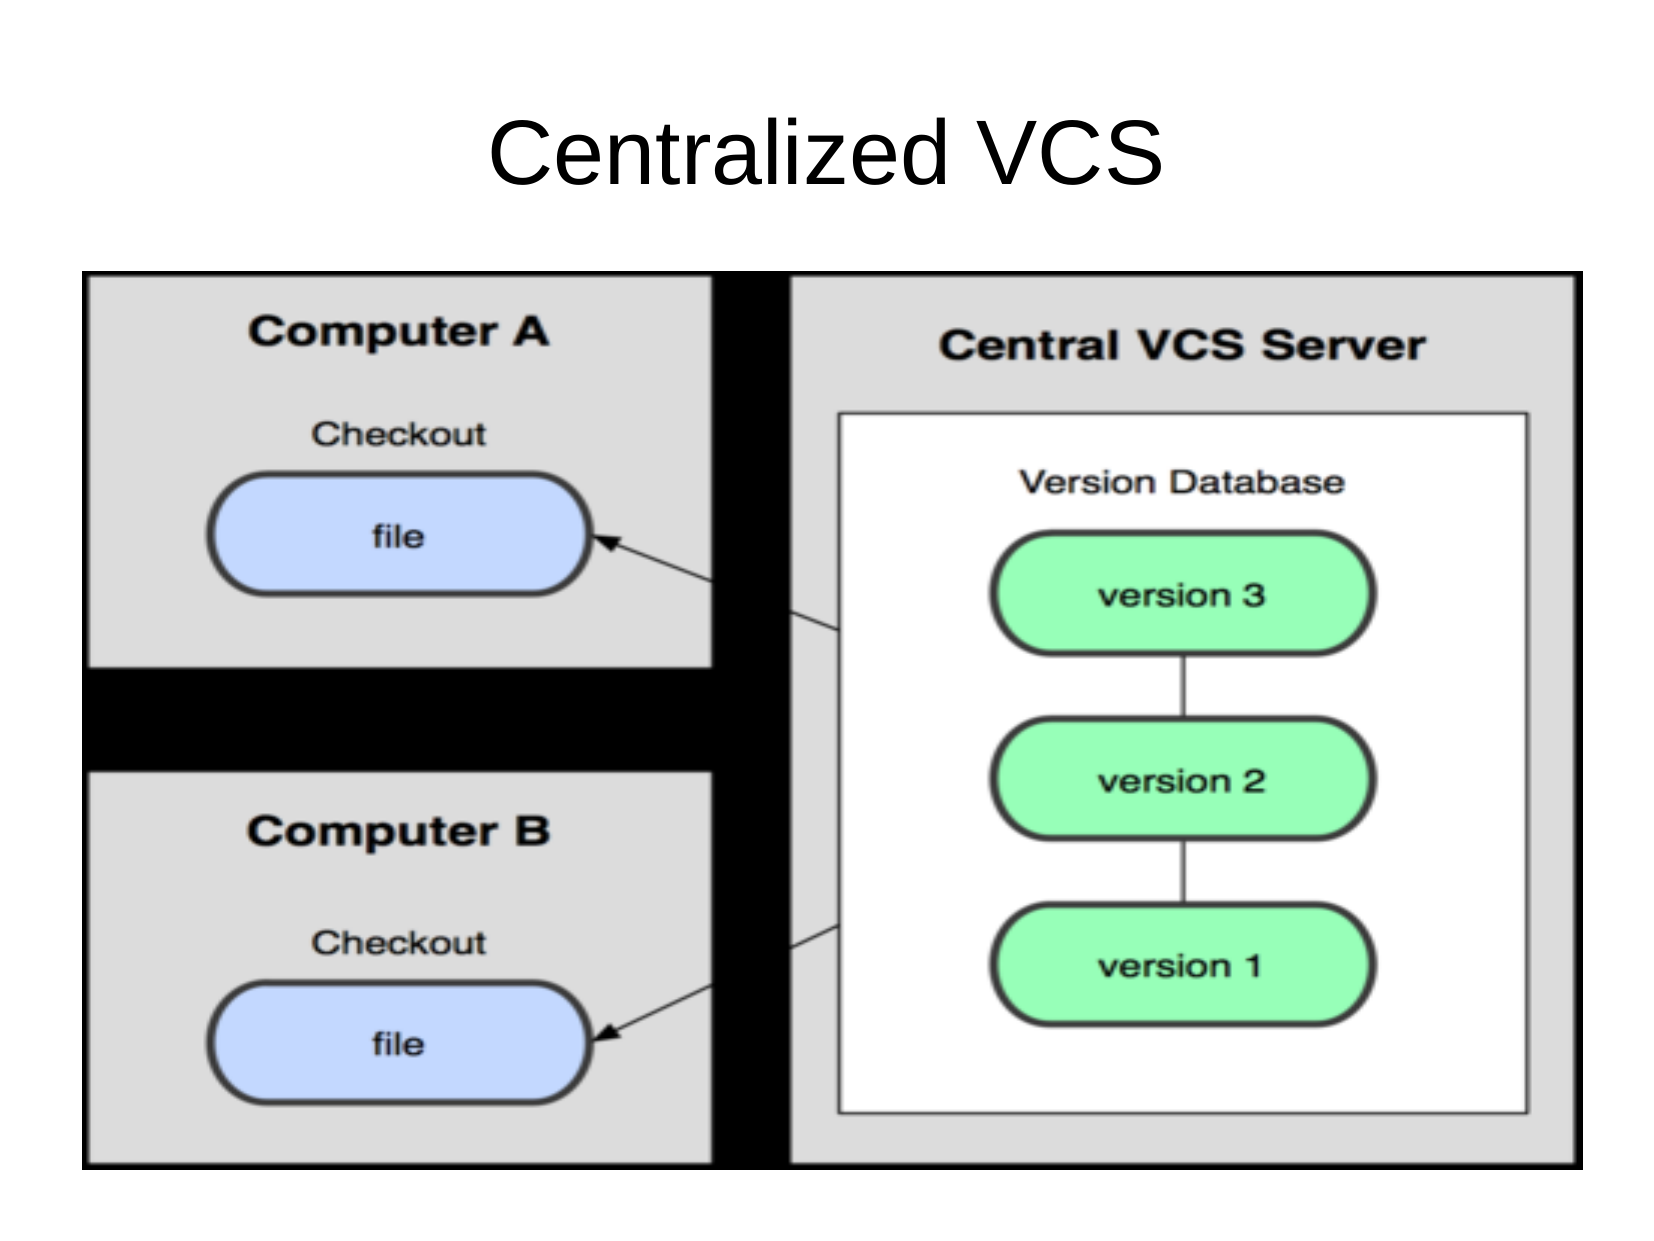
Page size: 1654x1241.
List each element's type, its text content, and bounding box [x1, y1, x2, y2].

title Centralized VCS [82, 49, 1571, 257]
picture [82, 271, 1583, 1170]
